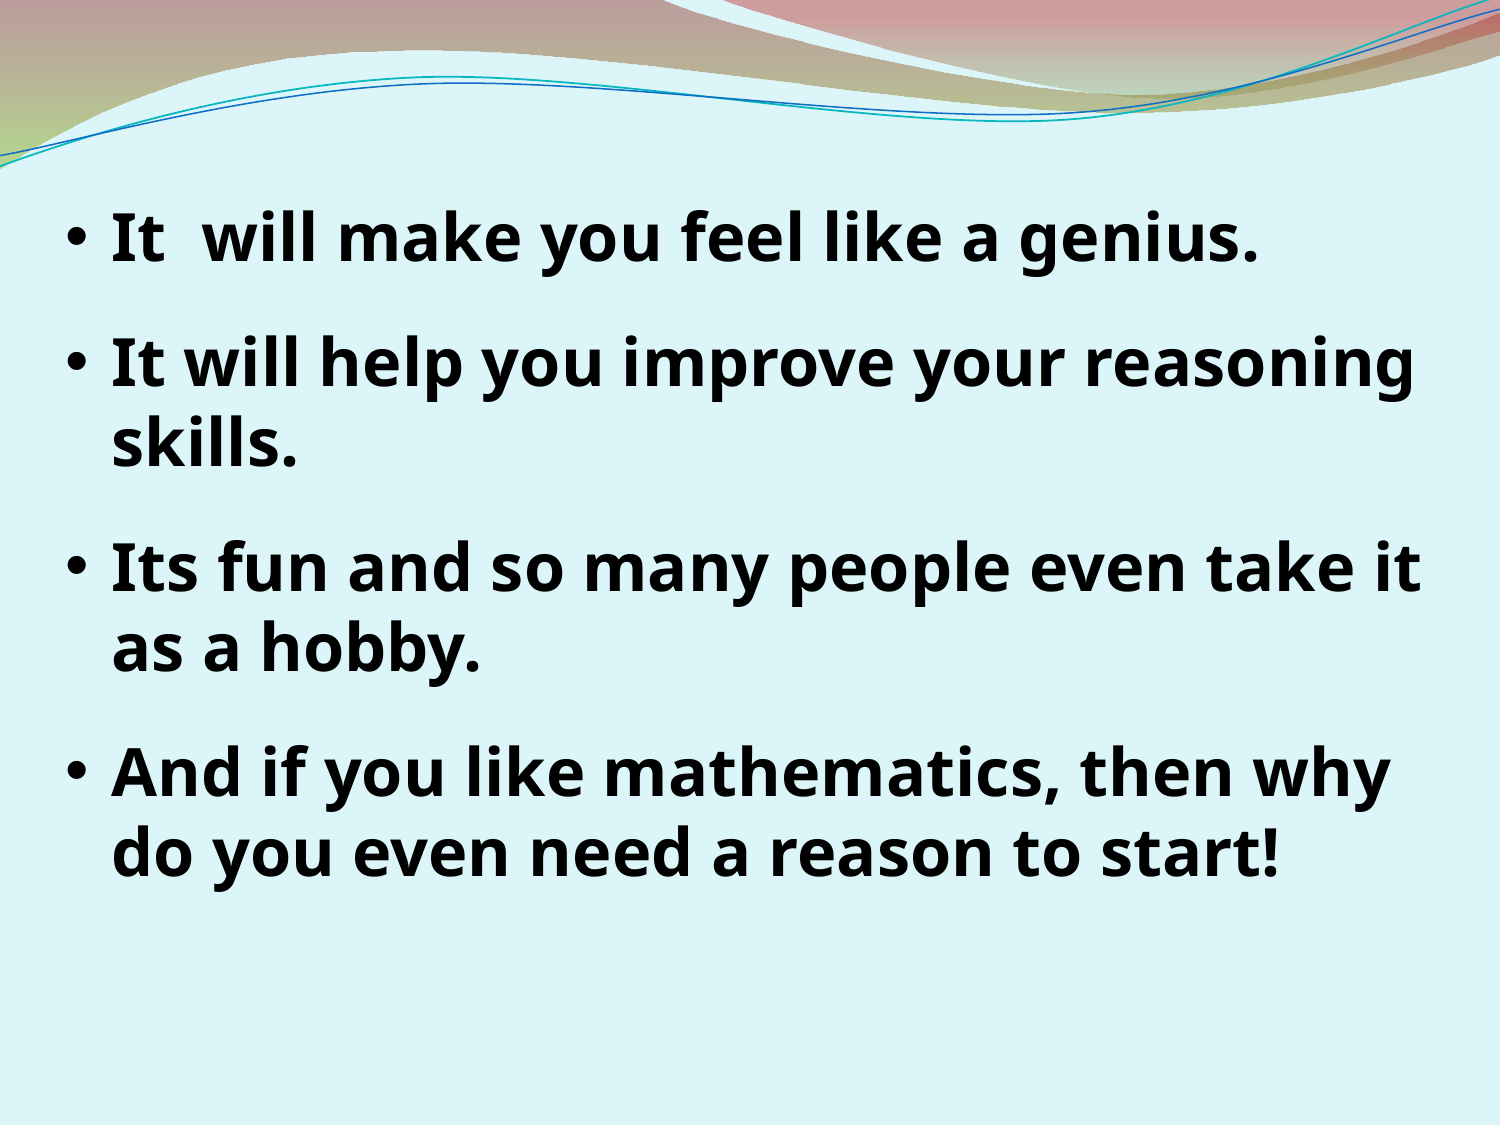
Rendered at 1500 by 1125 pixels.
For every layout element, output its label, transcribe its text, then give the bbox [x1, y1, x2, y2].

text_box It will make you feel like a genius. It will help you improve your reasoning skills. Its fun and so many people even take it as a hobby. And if you like mathematics, then why do you even need a reason to start! [50, 187, 1463, 1082]
